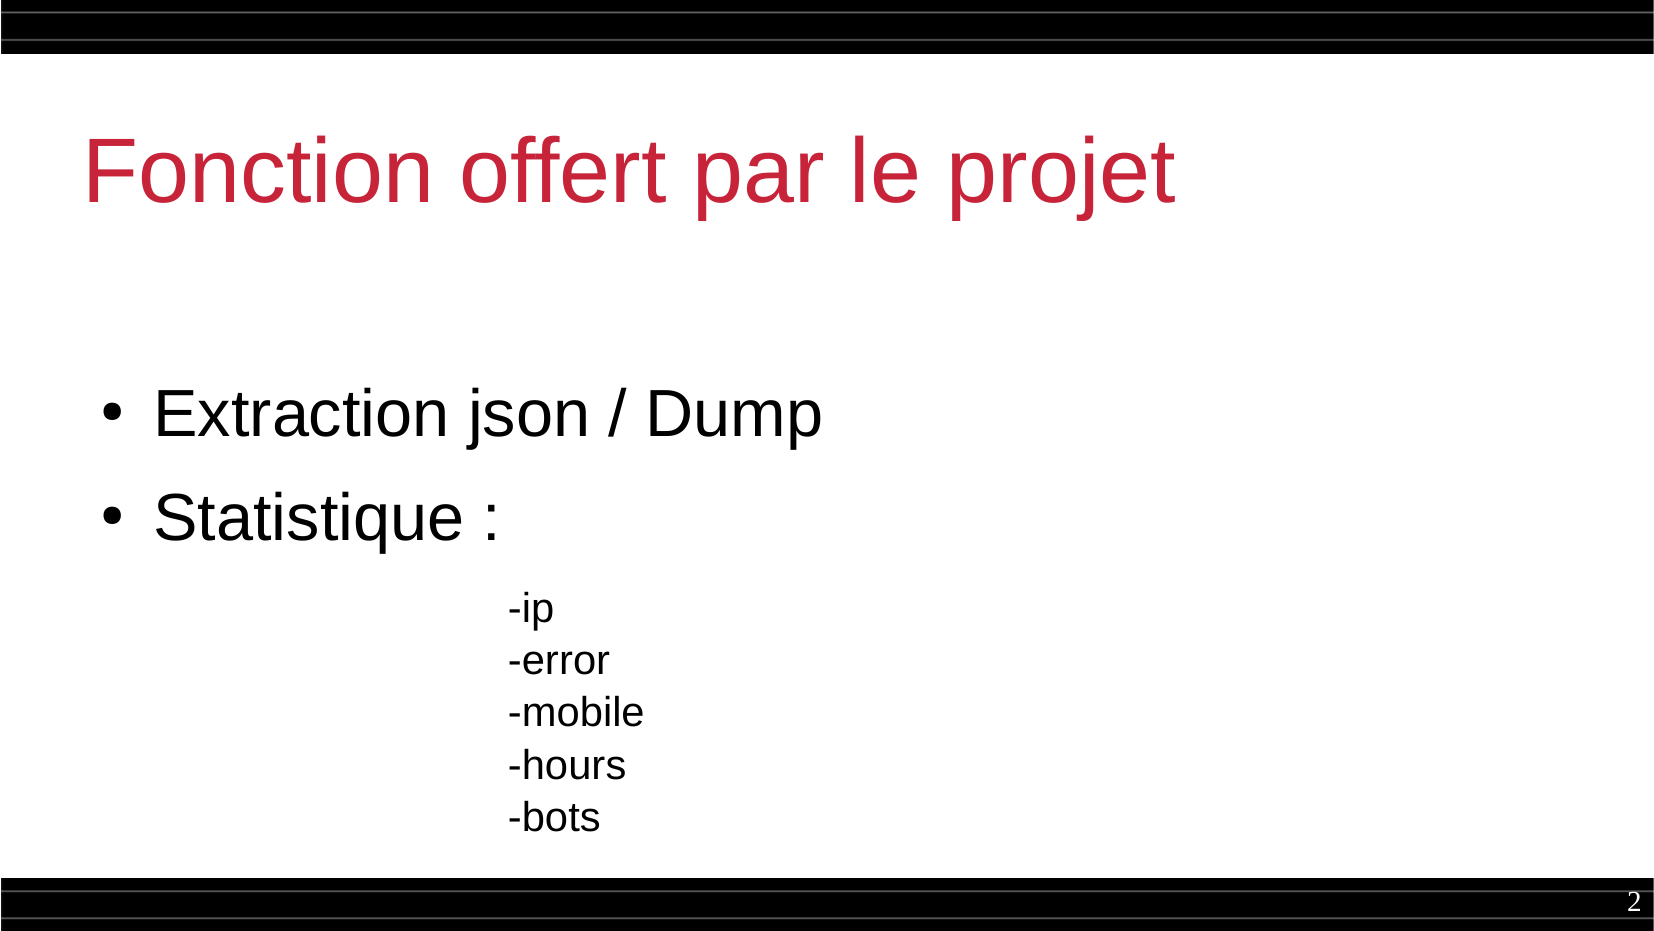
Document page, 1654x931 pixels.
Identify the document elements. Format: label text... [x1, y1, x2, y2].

picture [1, 878, 1654, 931]
picture [1, 0, 1654, 54]
title Fonction offert par le projet [82, 92, 1571, 249]
list Extraction json / Dump Statistique : -ip -error -mobile -hours -bots [82, 271, 1571, 851]
